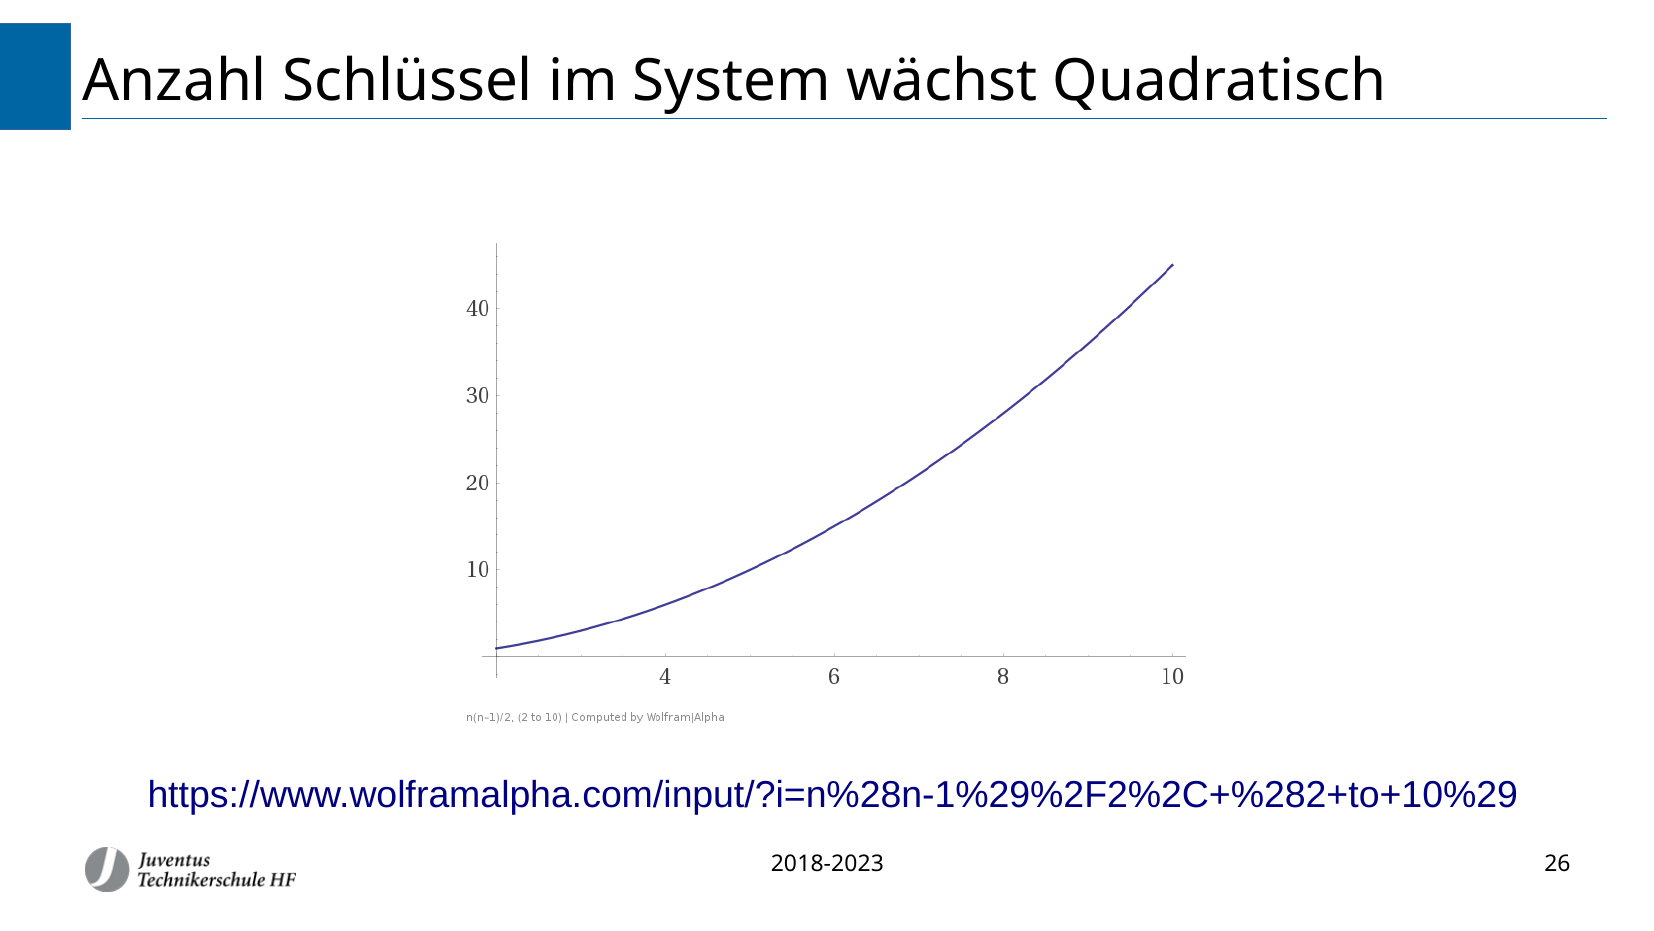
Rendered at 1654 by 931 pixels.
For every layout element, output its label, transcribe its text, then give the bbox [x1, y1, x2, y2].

text_box https://www.wolframalpha.com/input/?i=n%28n-1%29%2F2%2C+%282+to+10%29 [132, 766, 1544, 824]
picture [85, 847, 296, 892]
title Anzahl Schlüssel im System wächst Quadratisch [82, 37, 1571, 119]
picture [419, 217, 1234, 758]
